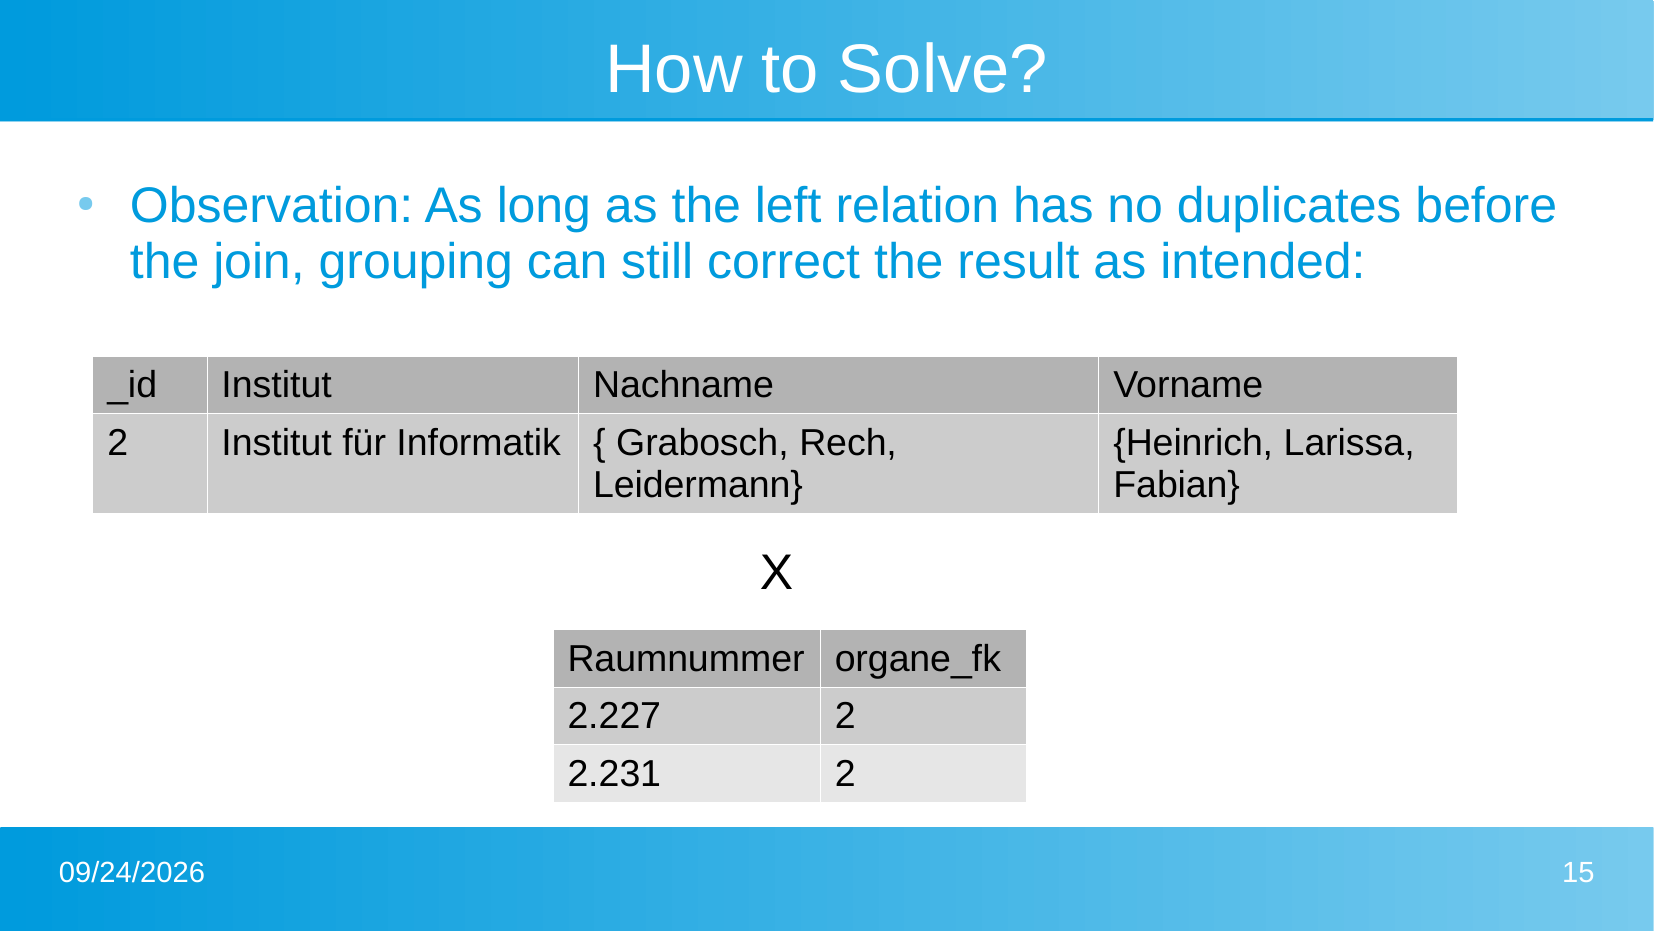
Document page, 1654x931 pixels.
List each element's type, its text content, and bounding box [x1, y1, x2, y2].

table_header Raumnummer [554, 630, 820, 687]
table_cell 2 [821, 688, 1026, 744]
table_cell 2.231 [554, 745, 820, 802]
table_cell Institut für Informatik [208, 414, 578, 513]
table_header Institut [208, 357, 578, 413]
table_cell 2 [93, 414, 207, 513]
table_cell {Heinrich, Larissa, Fabian} [1099, 414, 1457, 513]
table_header Vorname [1099, 357, 1457, 413]
table_cell 2 [821, 745, 1026, 802]
table_cell { Grabosch, Rech, Leidermann} [579, 414, 1098, 513]
list Observation: As long as the left relation has no duplicates before the join, grouping can still correct the result as intended: X [59, 177, 1595, 768]
table_header _id [93, 357, 207, 413]
table_cell 2.227 [554, 688, 820, 744]
table_header organe_fk [821, 630, 1026, 687]
table_header Nachname [579, 357, 1098, 413]
title How to Solve? [59, 29, 1595, 108]
